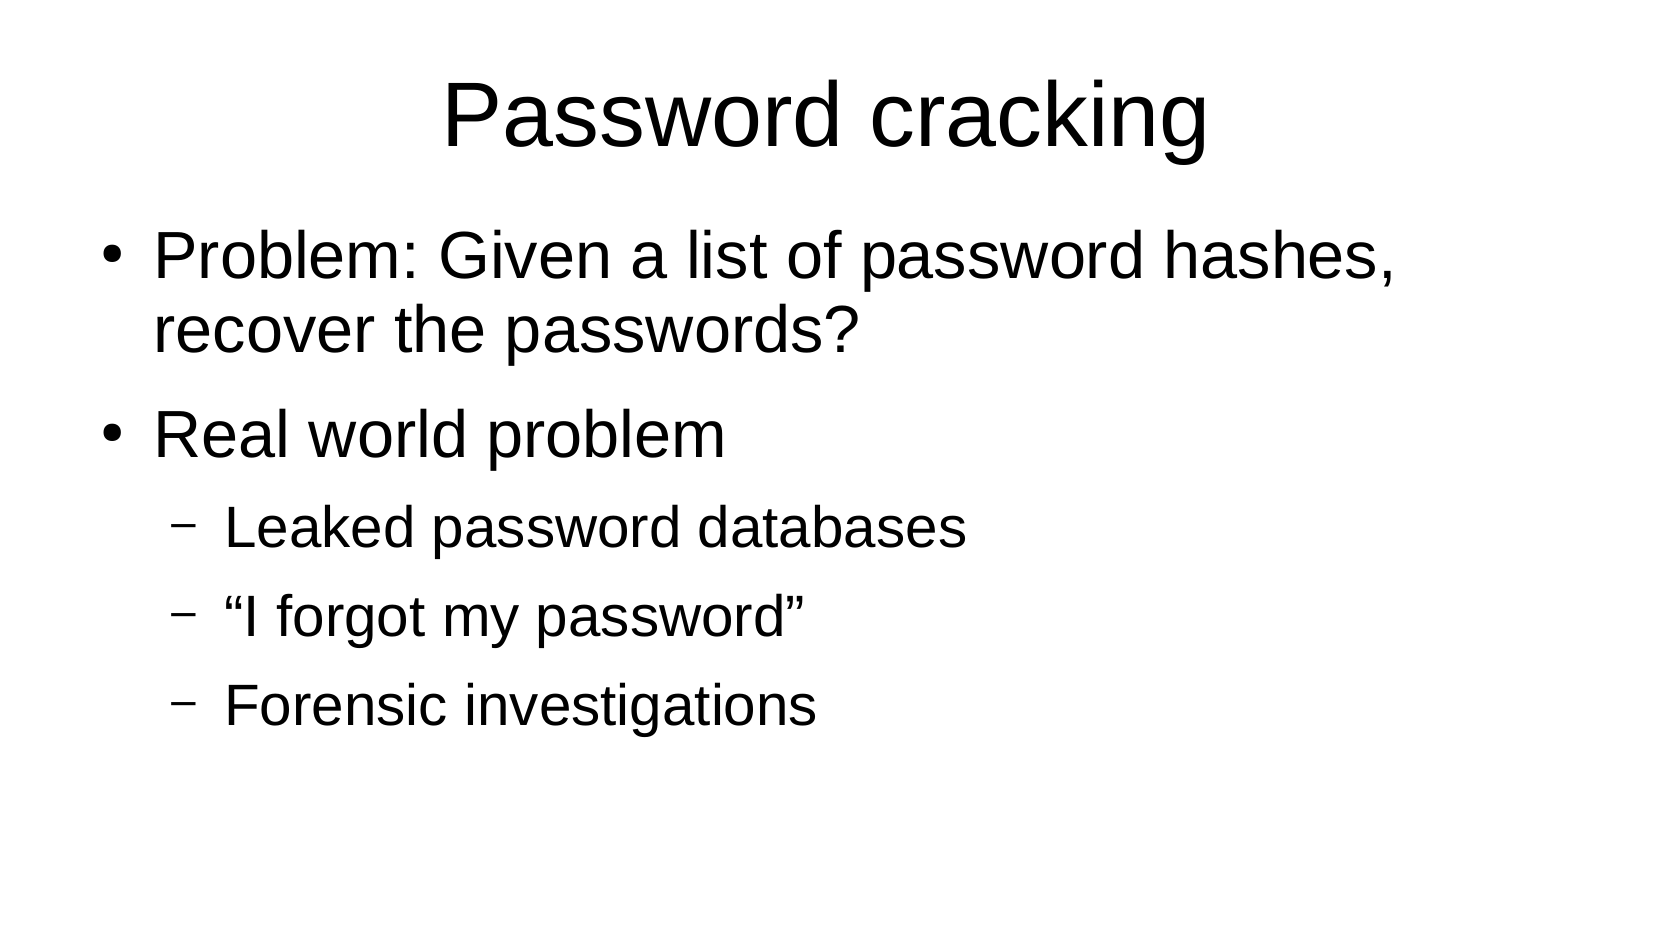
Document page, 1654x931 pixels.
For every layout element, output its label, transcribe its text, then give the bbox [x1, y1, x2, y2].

list Problem: Given a list of password hashes, recover the passwords? Real world problem Leaked password databases “I forgot my password” Forensic investigations [82, 217, 1571, 758]
title Password cracking [82, 37, 1571, 193]
